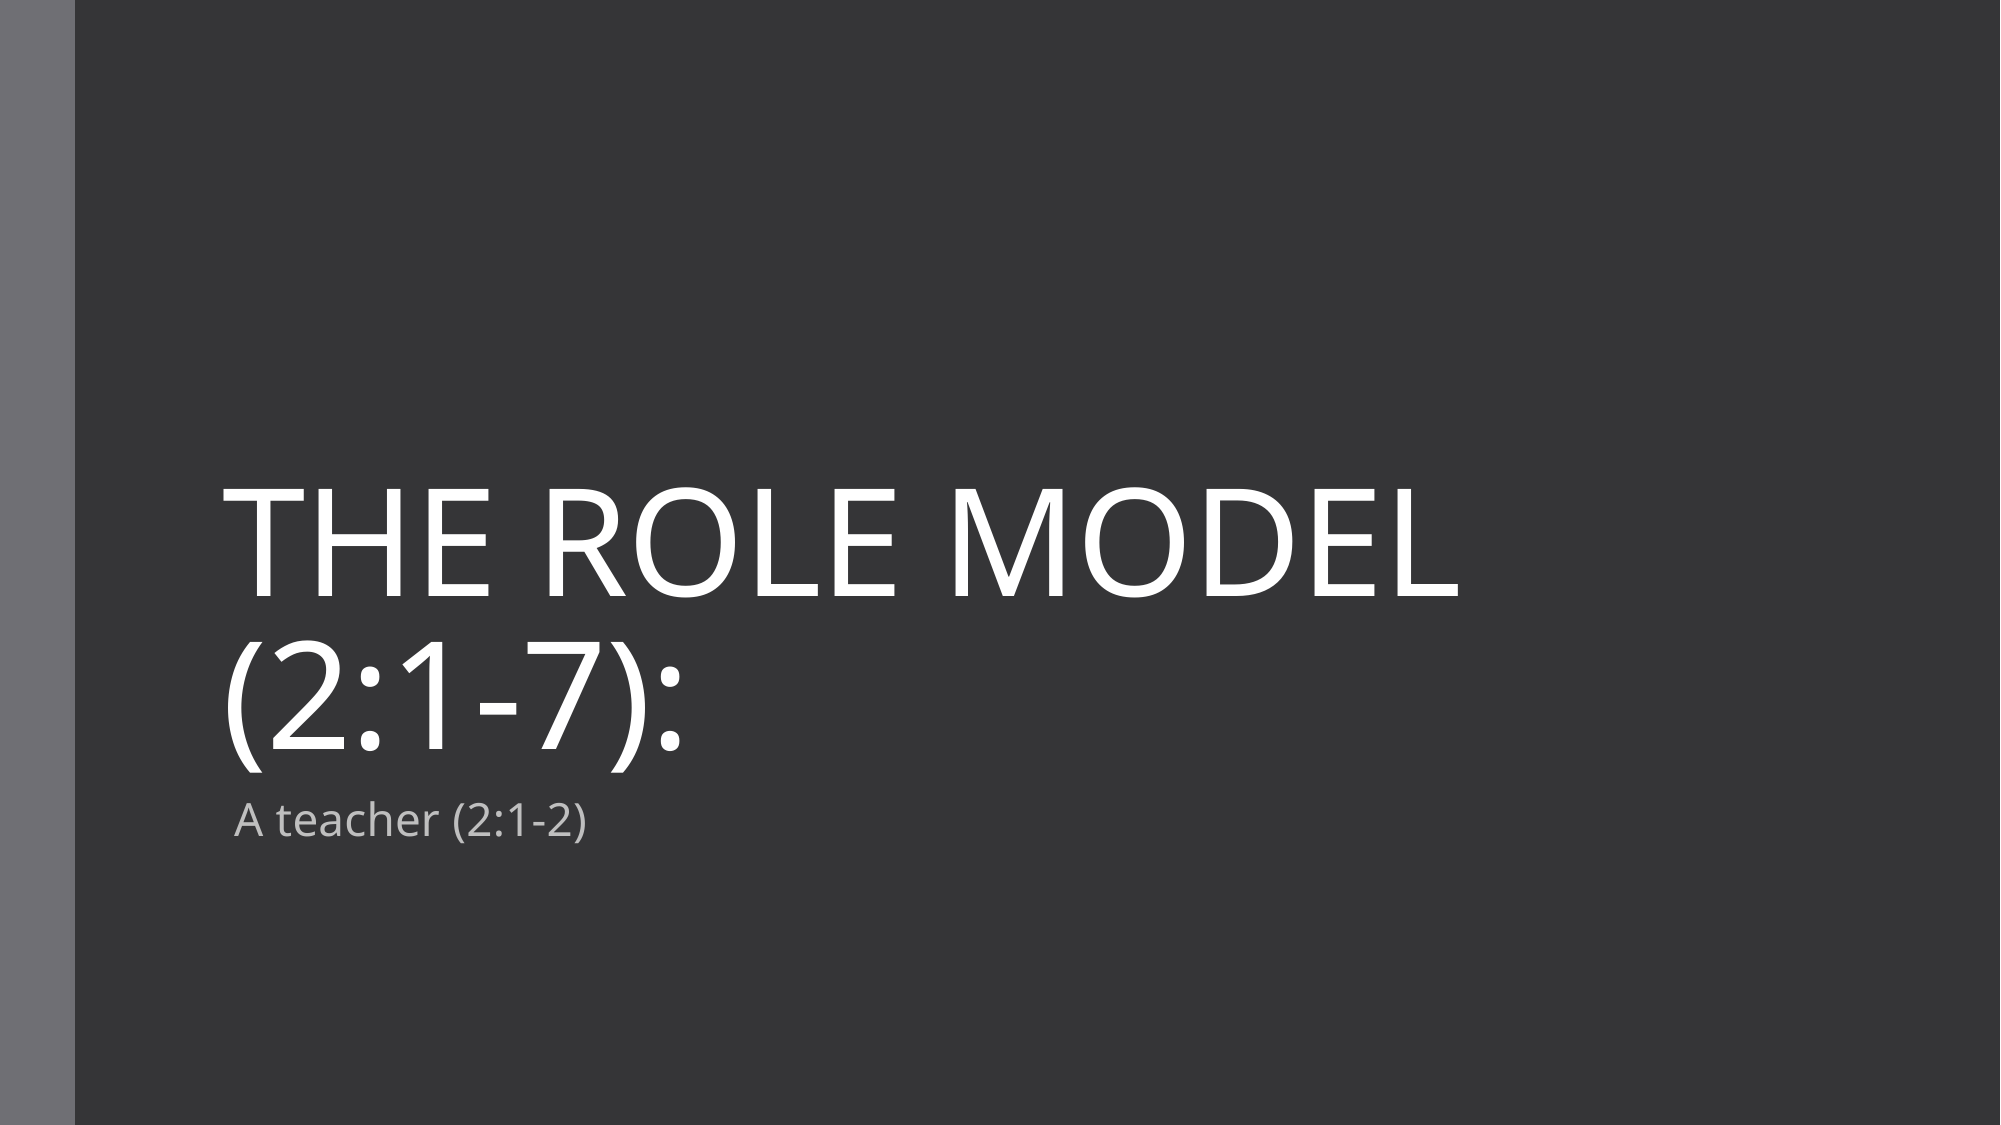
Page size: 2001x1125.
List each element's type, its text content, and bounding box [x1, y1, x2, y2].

title THE ROLE MODEL (2:1-7): [206, 124, 1752, 787]
subtitle A teacher (2:1-2) [206, 787, 1752, 1066]
